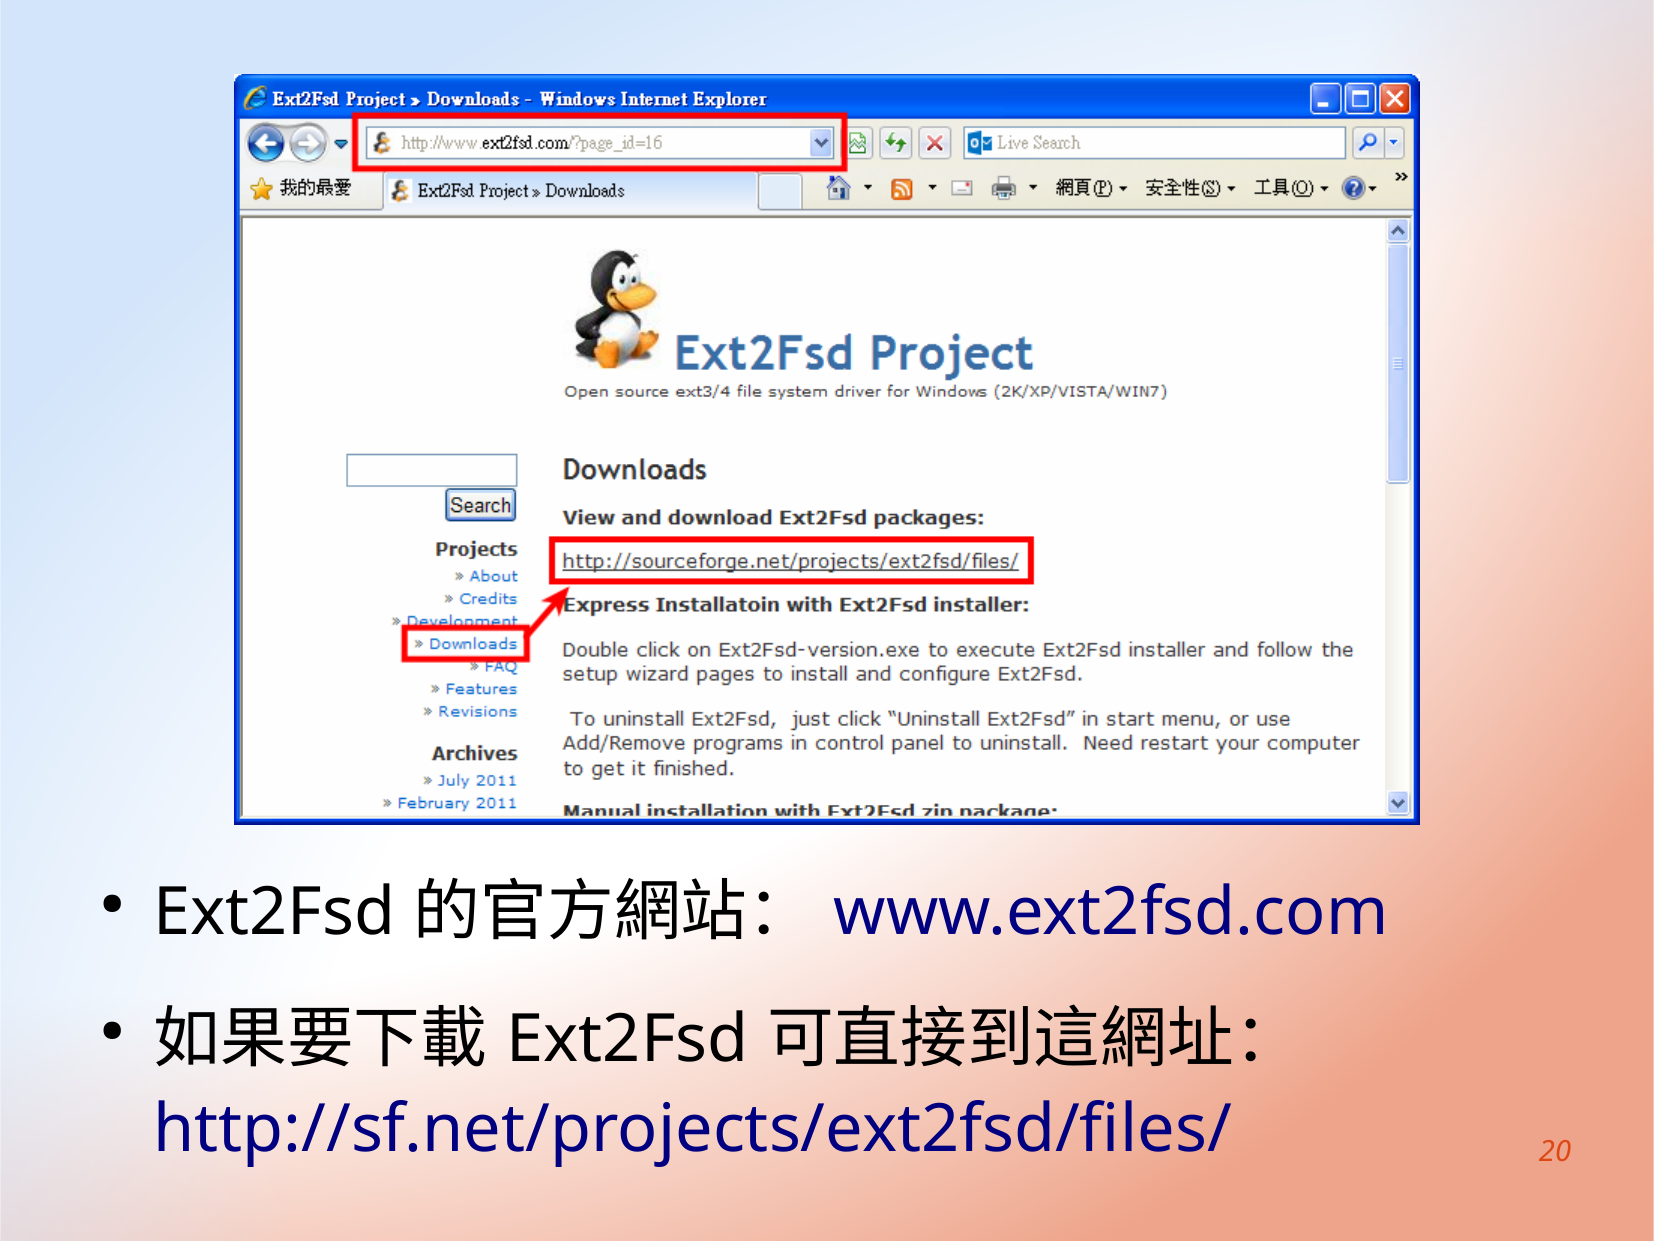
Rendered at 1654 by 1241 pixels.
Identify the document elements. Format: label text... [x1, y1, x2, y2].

picture [0, 0, 1654, 1241]
list Ext2Fsd的官方網站：www.ext2fsd.com 如果要下載Ext2Fsd可直接到這網址： http://sf.net/projects/ext2fsd/files/ [82, 857, 1571, 1201]
